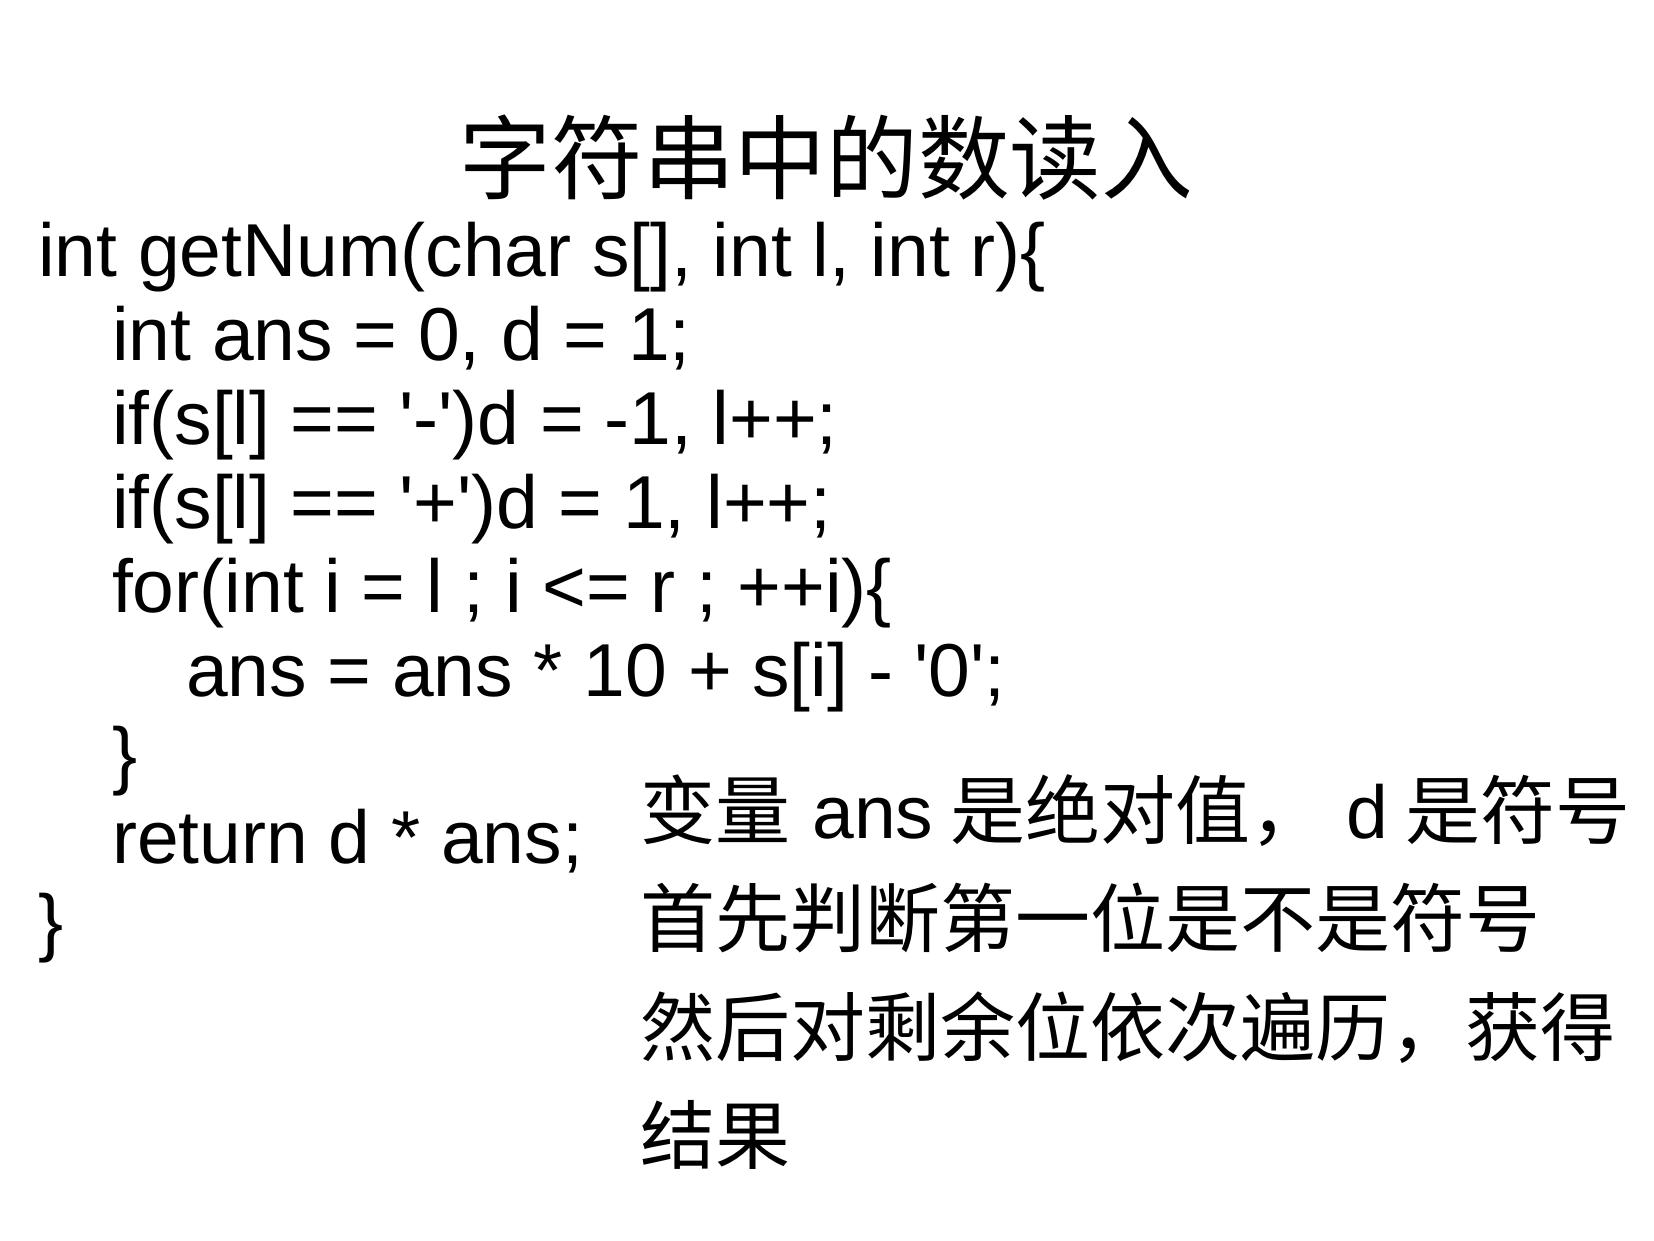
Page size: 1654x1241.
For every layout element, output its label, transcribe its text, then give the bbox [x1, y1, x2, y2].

text_box int getNum(char s[], int l, int r){ int ans = 0, d = 1; if(s[l] == '-')d = -1, l++; if(s[l] == '+')d = 1, l++; for(int i = l ; i <= r ; ++i){ ans = ans * 10 + s[i] - '0'; } return d * ans; } [23, 200, 1533, 1126]
text_box 变量ans是绝对值，d是符号 首先判断第一位是不是符号 然后对剩余位依次遍历，获得结果 [625, 744, 1654, 1204]
title 字符串中的数读入 [82, 49, 1571, 257]
